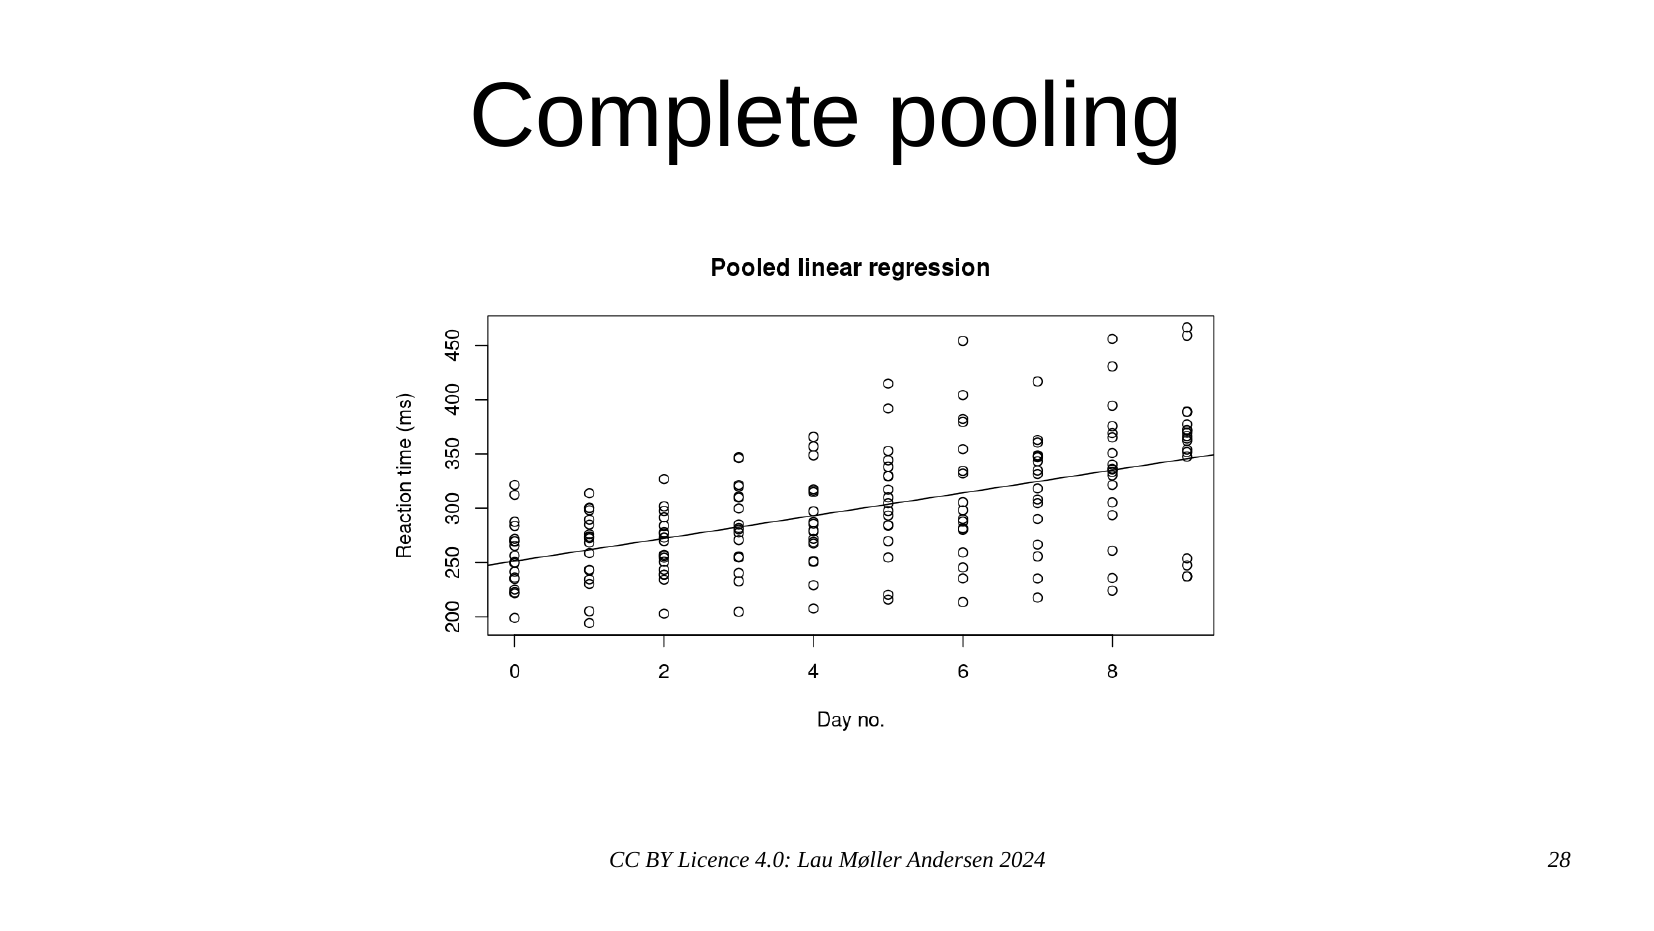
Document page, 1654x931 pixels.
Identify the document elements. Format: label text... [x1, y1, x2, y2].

title Complete pooling [82, 37, 1571, 193]
picture [389, 217, 1264, 758]
